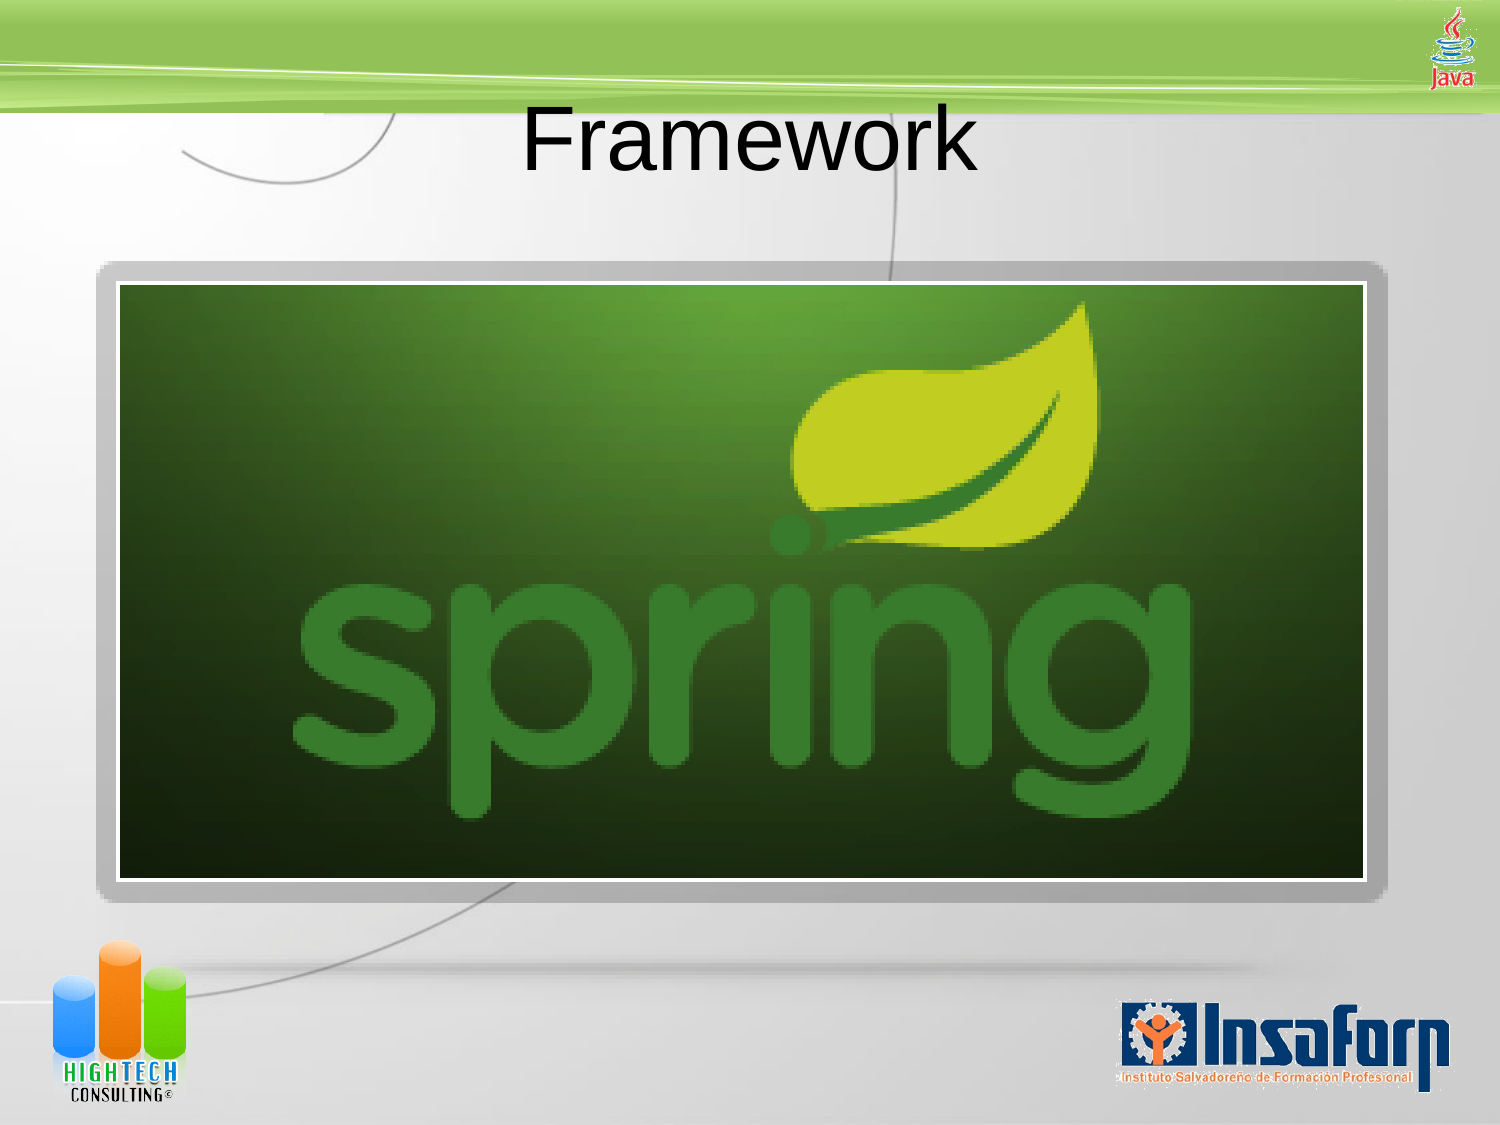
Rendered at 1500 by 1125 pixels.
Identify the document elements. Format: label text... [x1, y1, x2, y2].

title Framework [75, 44, 1425, 233]
picture [0, 0, 1500, 1125]
